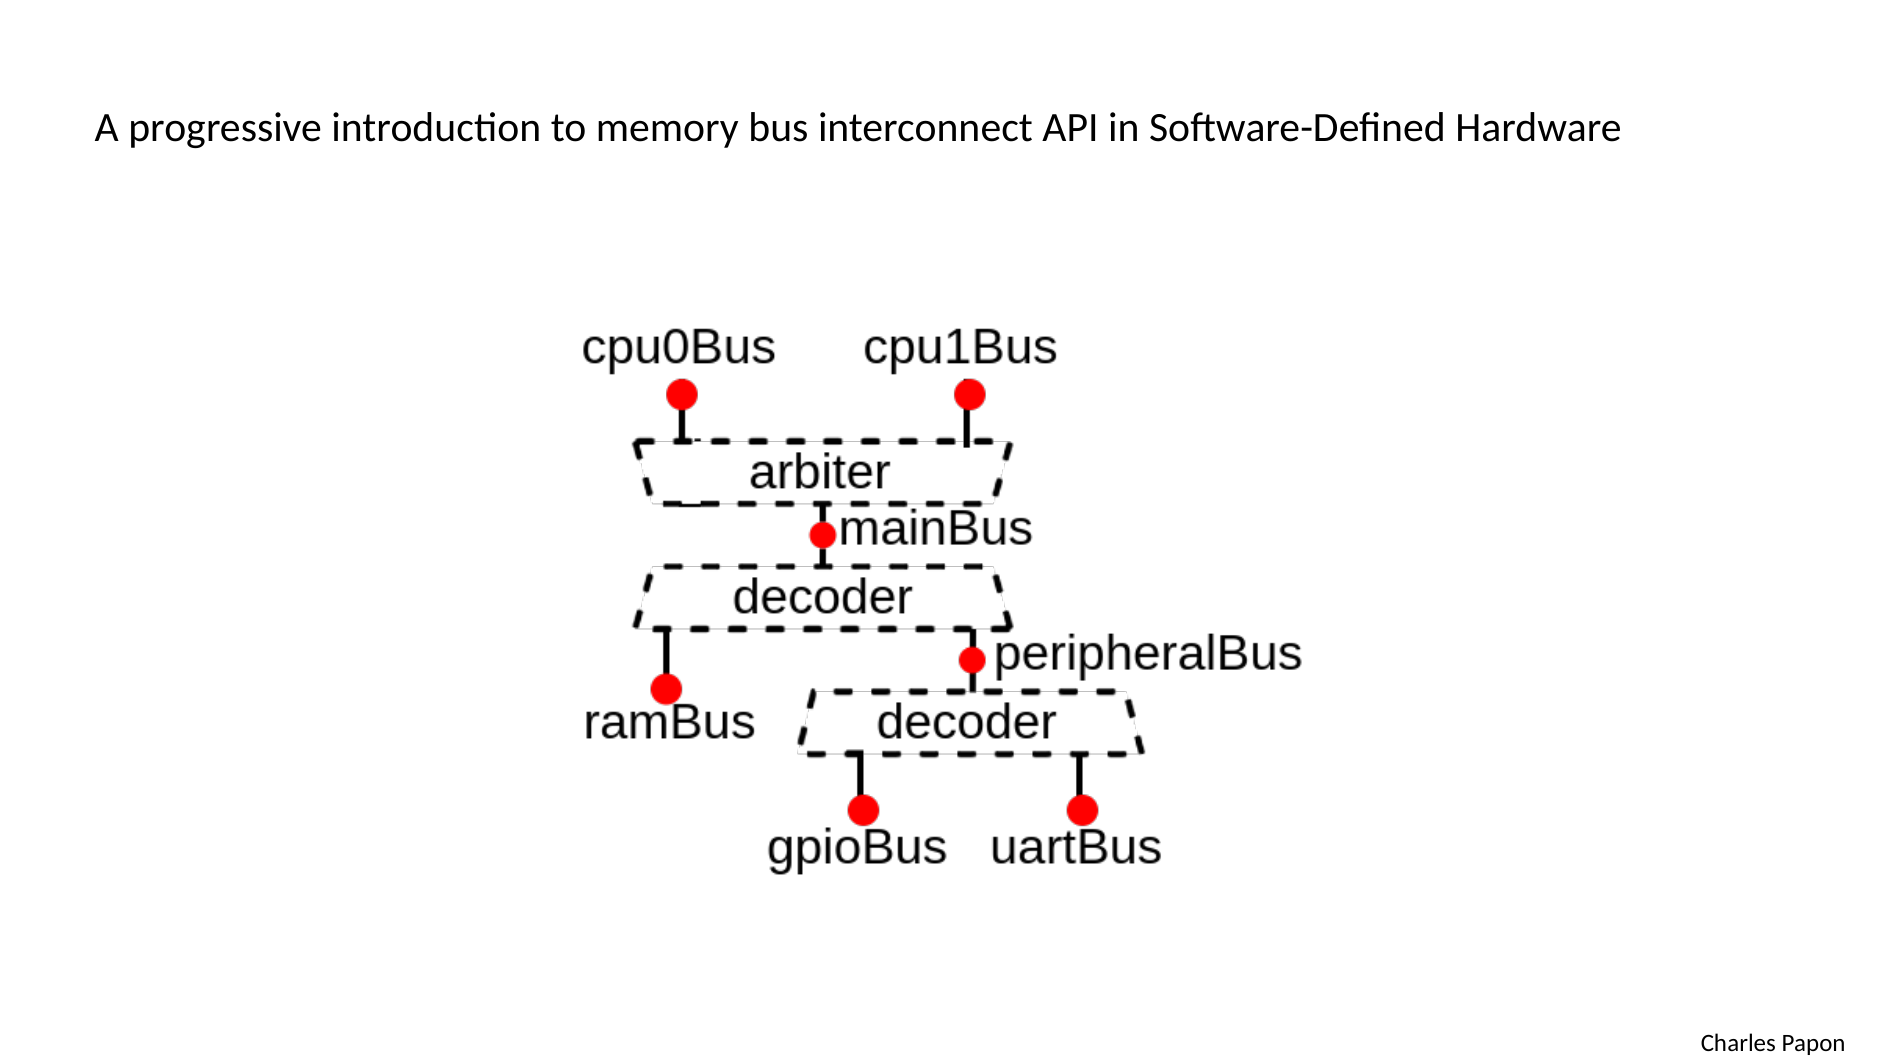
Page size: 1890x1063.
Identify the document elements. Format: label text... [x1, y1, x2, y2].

picture [507, 251, 1402, 945]
title A progressive introduction to memory bus interconnect API in Software-Defined Hardware [94, 42, 1796, 220]
title Charles Papon [1700, 956, 1890, 1063]
